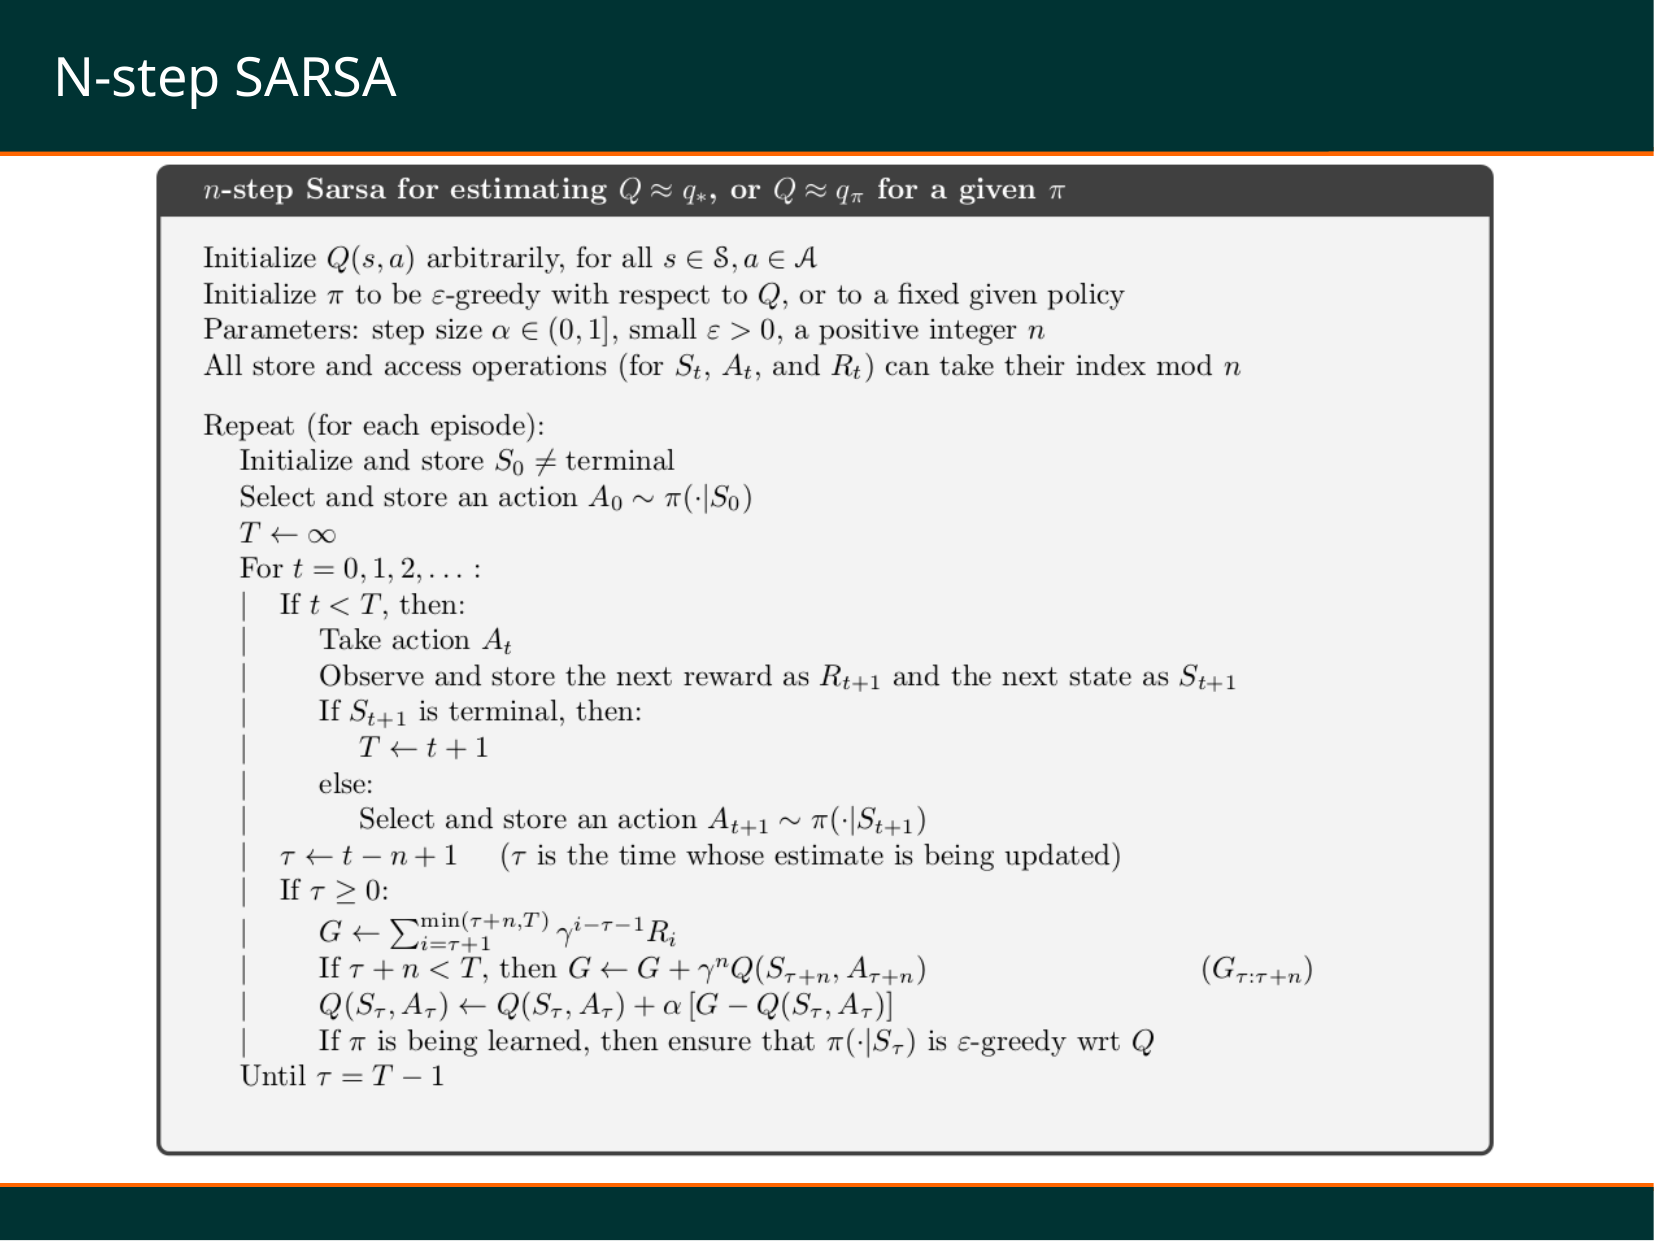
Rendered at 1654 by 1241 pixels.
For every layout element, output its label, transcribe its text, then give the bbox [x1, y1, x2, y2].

title N-step SARSA [0, 0, 1329, 152]
picture [154, 157, 1499, 1162]
